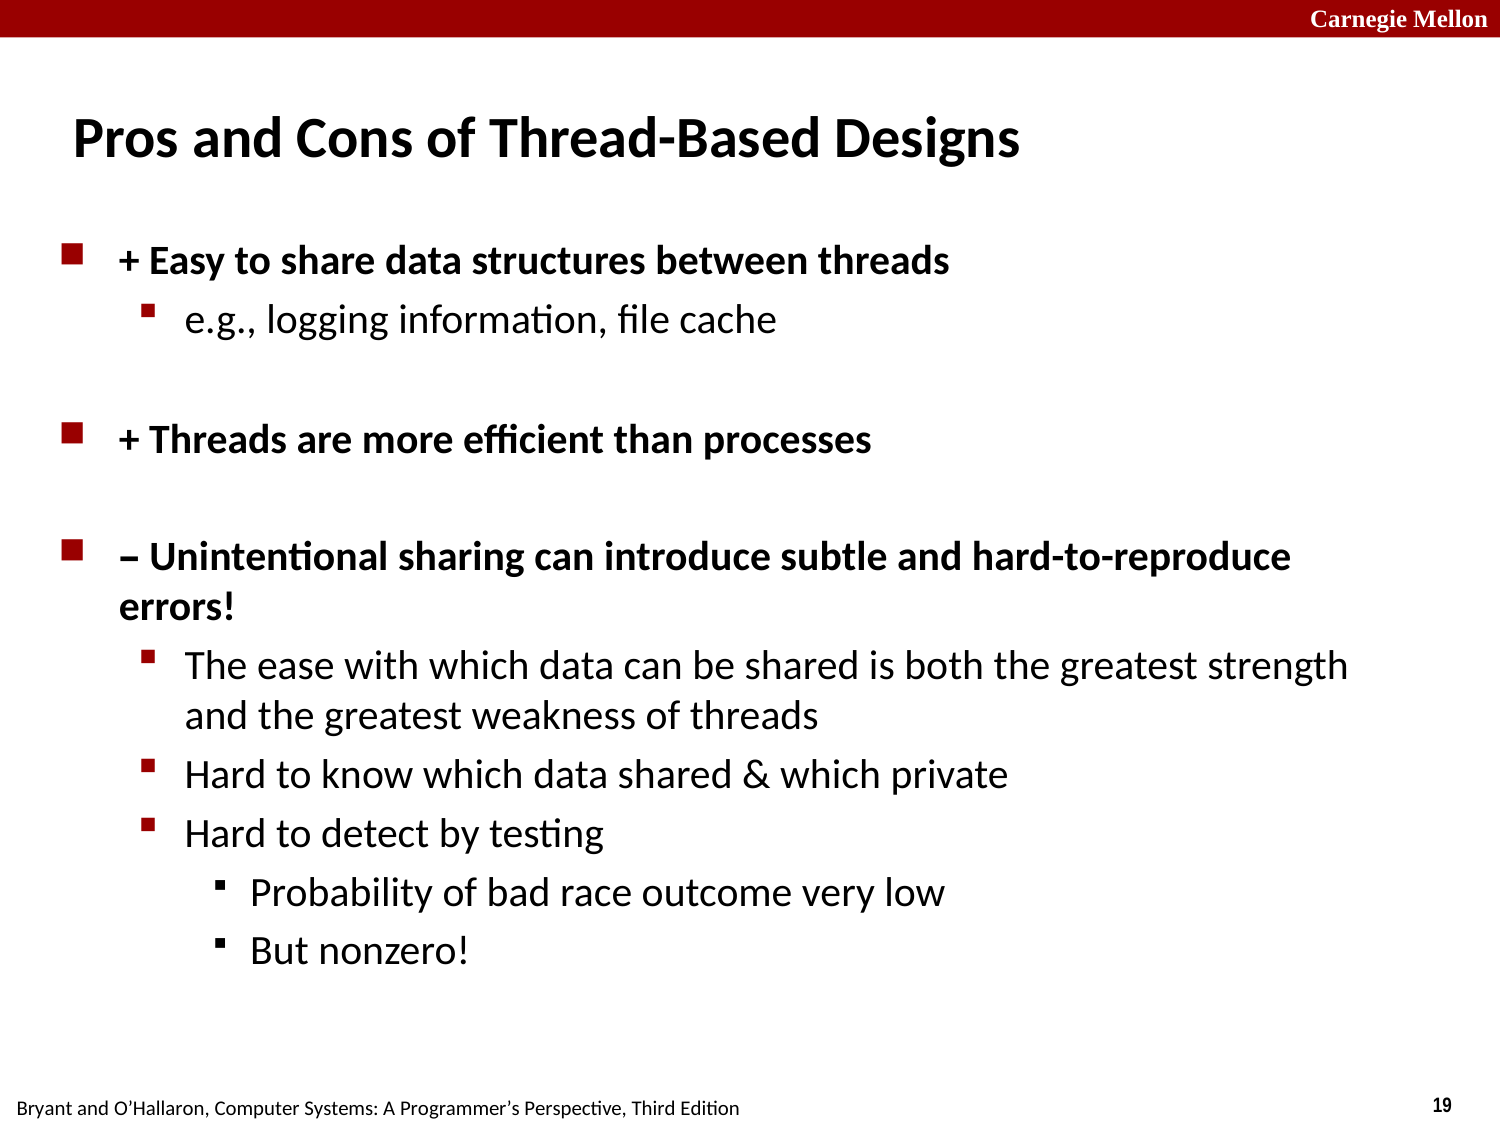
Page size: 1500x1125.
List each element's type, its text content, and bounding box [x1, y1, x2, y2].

list + Easy to share data structures between threads e.g., logging information, file cache + Threads are more efficient than processes – Unintentional sharing can introduce subtle and hard-to-reproduce errors! The ease with which data can be shared is both the greatest strength and the greatest weakness of threads Hard to know which data shared & which private Hard to detect by testing Probability of bad race outcome very low But nonzero! [47, 224, 1411, 1082]
title Pros and Cons of Thread-Based Designs [58, 71, 1350, 197]
